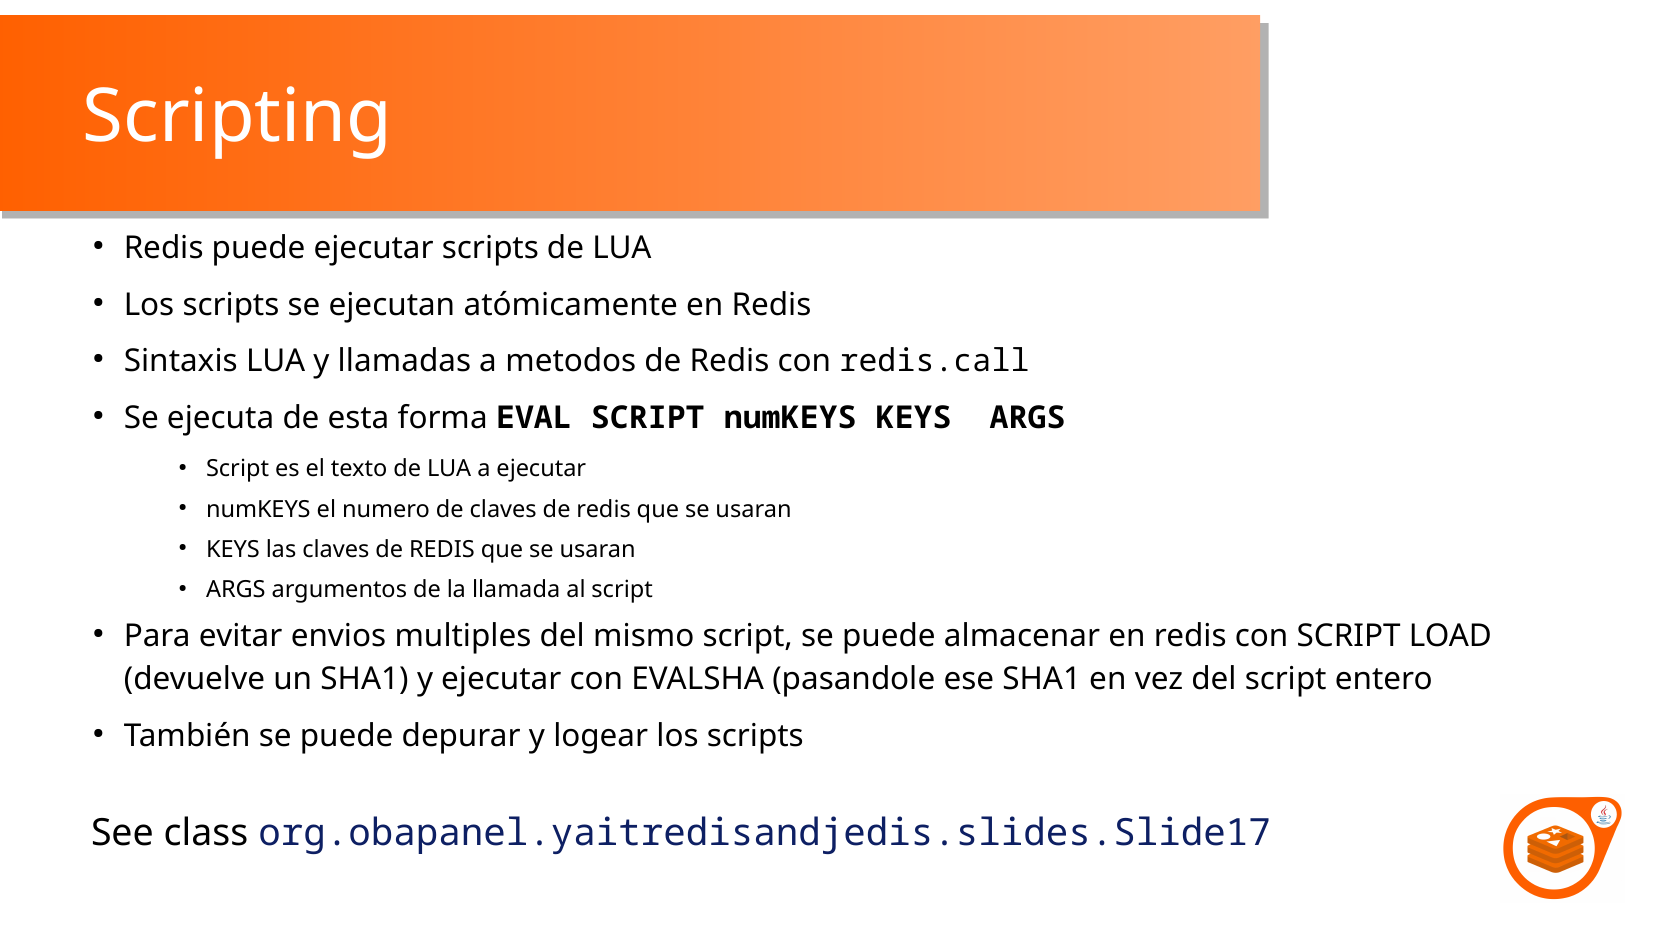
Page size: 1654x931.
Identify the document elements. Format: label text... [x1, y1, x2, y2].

list Redis puede ejecutar scripts de LUA Los scripts se ejecutan atómicamente en Redis Sintaxis LUA y llamadas a metodos de Redis con redis.call Se ejecuta de esta forma EVAL SCRIPT numKEYS KEYS ARGS Script es el texto de LUA a ejecutar numKEYS el numero de claves de redis que se usaran KEYS las claves de REDIS que se usaran ARGS argumentos de la llamada al script Para evitar envios multiples del mismo script, se puede almacenar en redis con SCRIPT LOAD (devuelve un SHA1) y ejecutar con EVALSHA (pasandole ese SHA1 en vez del script entero También se puede depurar y logear los scripts [82, 224, 1571, 764]
picture [1500, 794, 1625, 903]
text_box See class org.obapanel.yaitredisandjedis.slides.Slide17 [76, 798, 1111, 856]
title Scripting [82, 35, 1235, 189]
